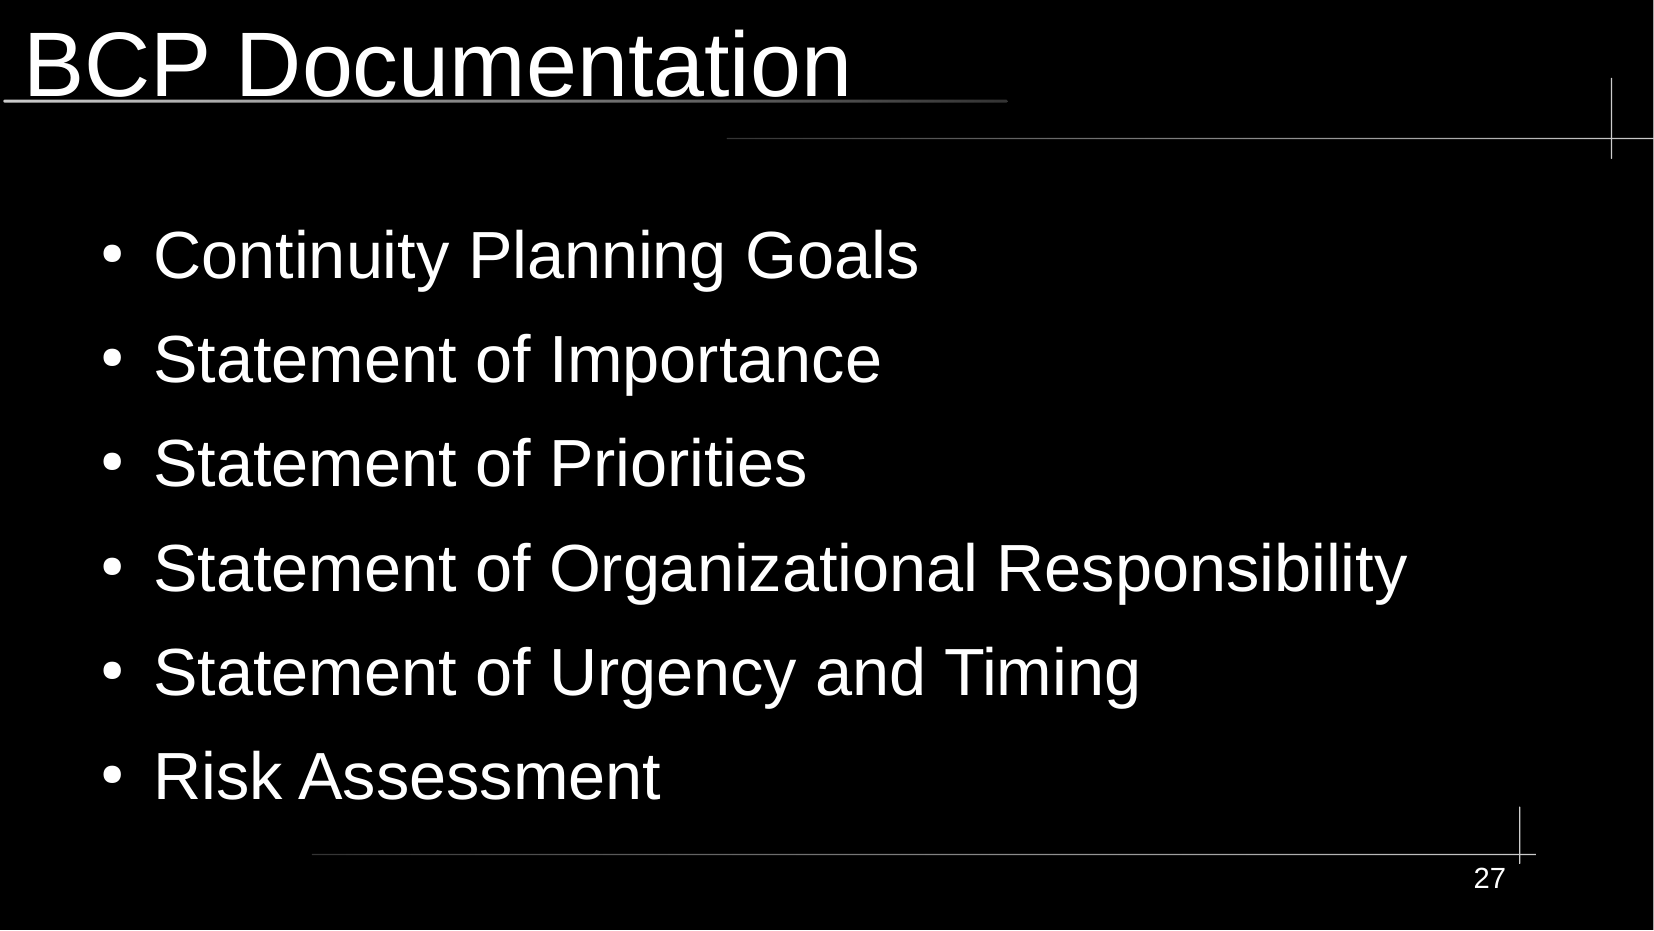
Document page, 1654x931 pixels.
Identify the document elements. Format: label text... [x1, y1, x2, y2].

list Continuity Planning Goals Statement of Importance Statement of Priorities Statement of Organizational Responsibility Statement of Urgency and Timing Risk Assessment [82, 217, 1571, 851]
title BCP Documentation [23, 11, 1589, 119]
